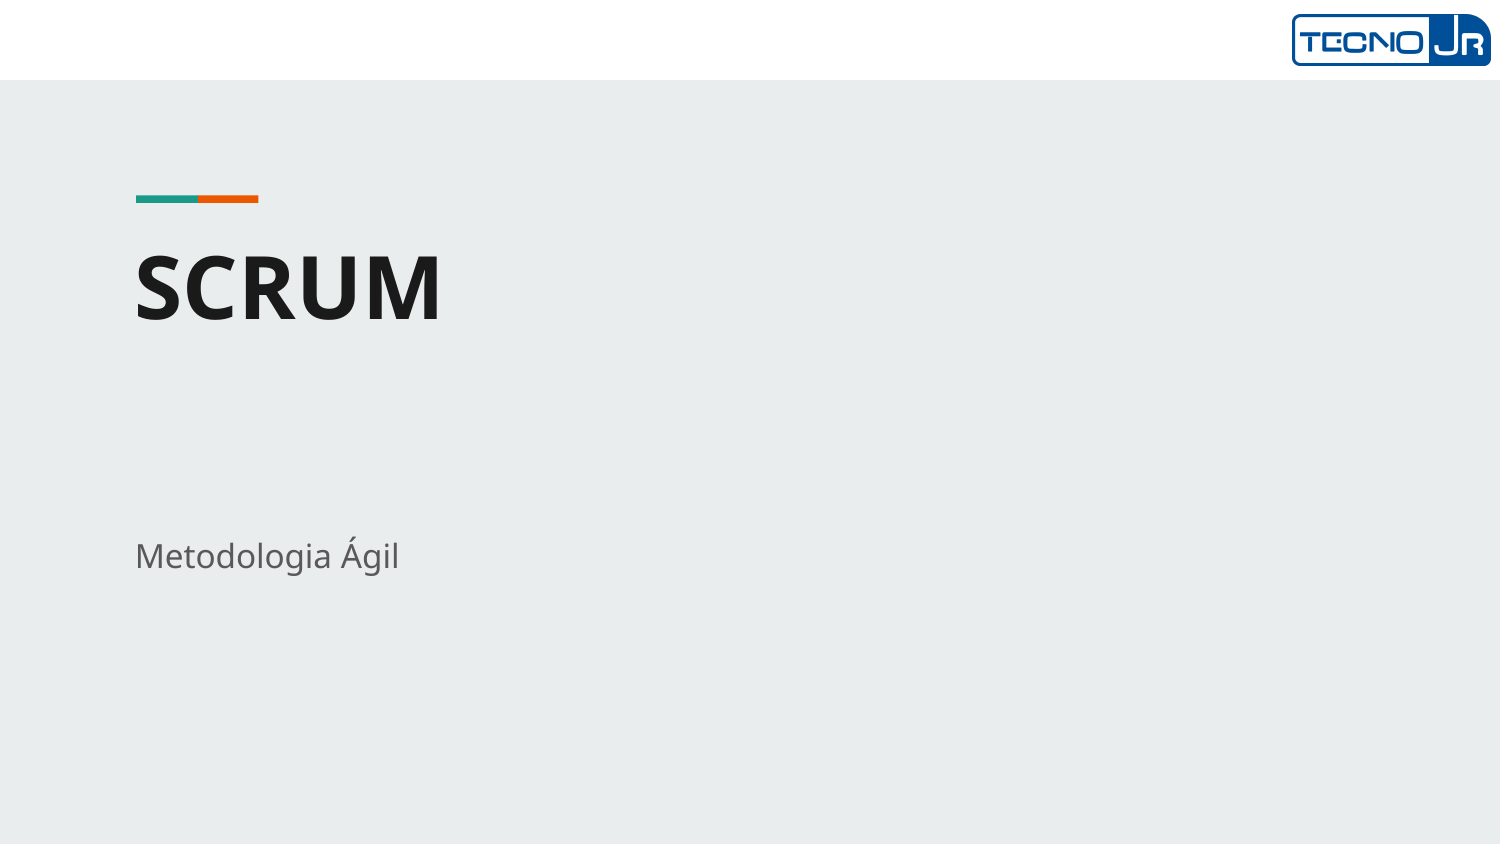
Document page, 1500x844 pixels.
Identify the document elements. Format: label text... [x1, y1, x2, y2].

title SCRUM [119, 216, 1381, 490]
subtitle Metodologia Ágil [119, 520, 1381, 610]
picture [1292, 14, 1491, 66]
